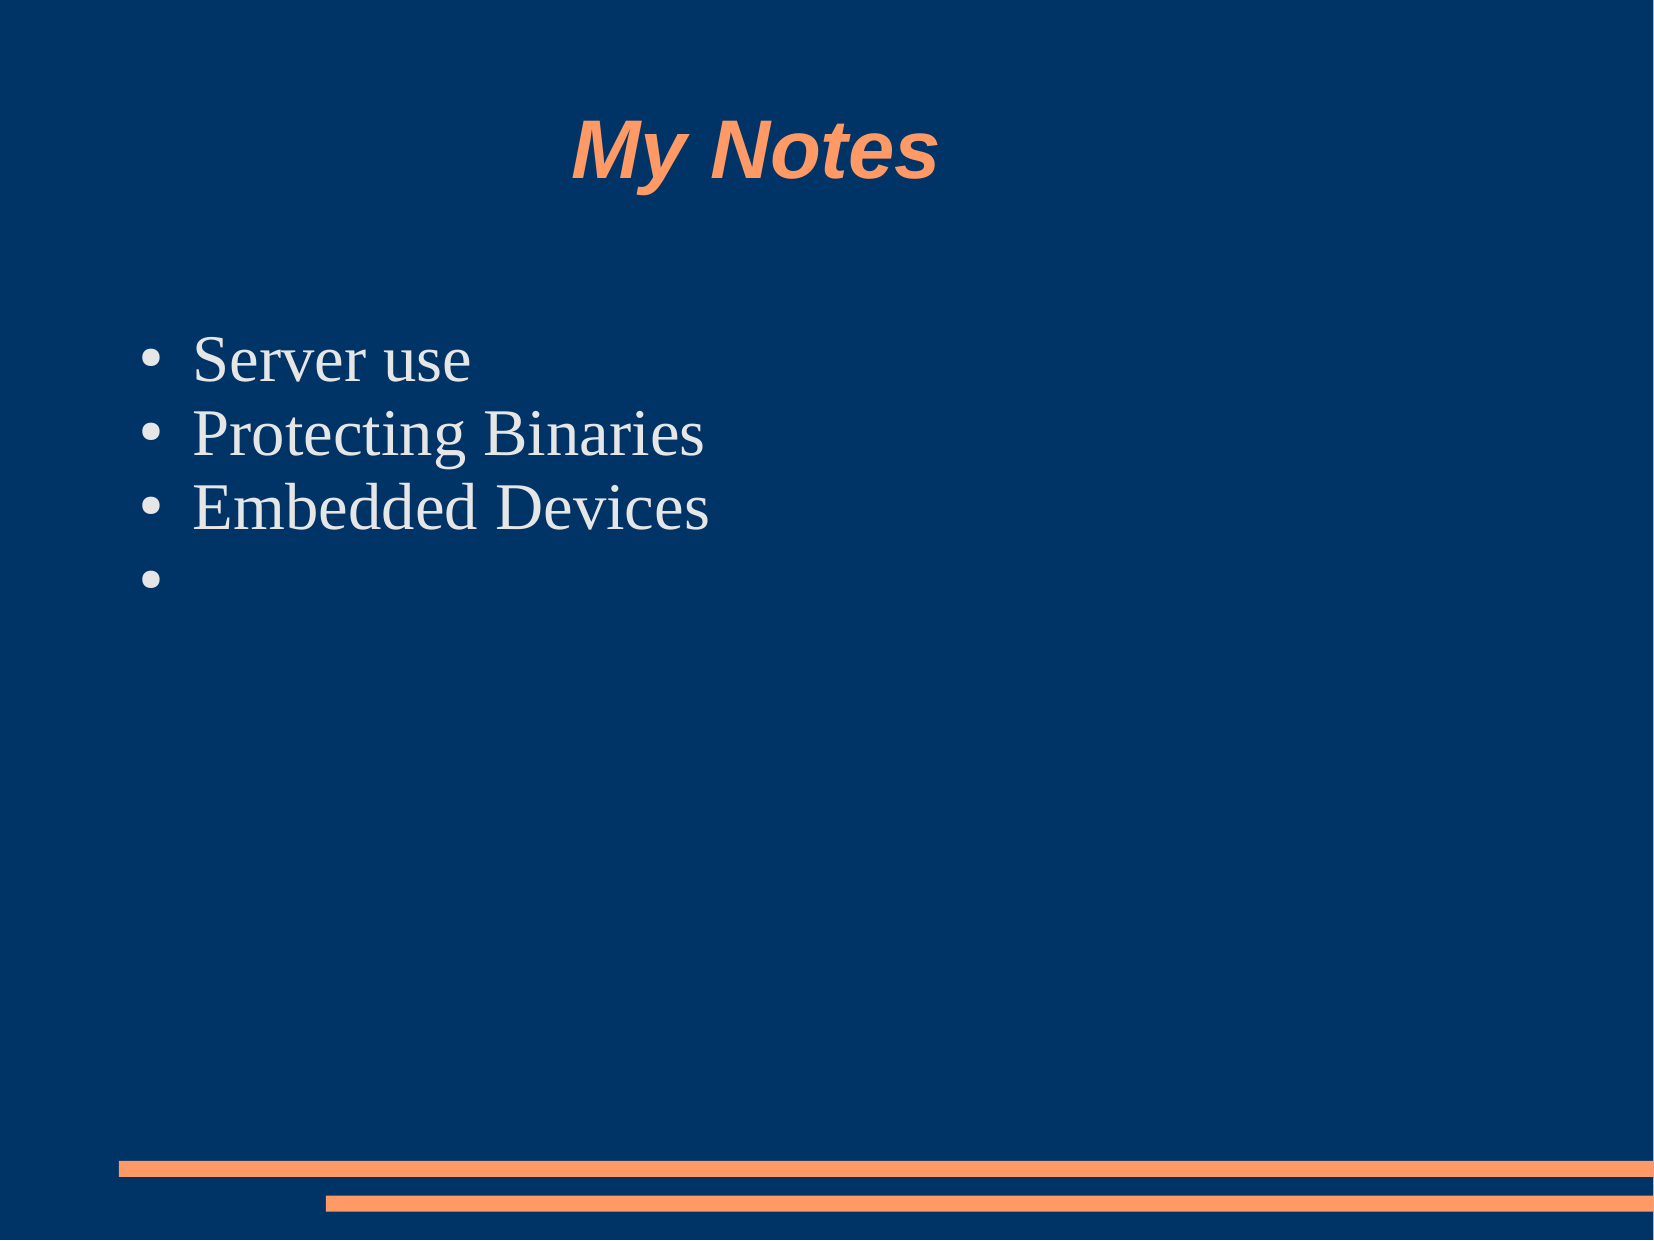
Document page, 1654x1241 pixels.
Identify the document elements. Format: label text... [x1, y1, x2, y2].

list Server use Protecting Binaries Embedded Devices [121, 322, 1561, 1126]
title My Notes [121, 53, 1534, 247]
